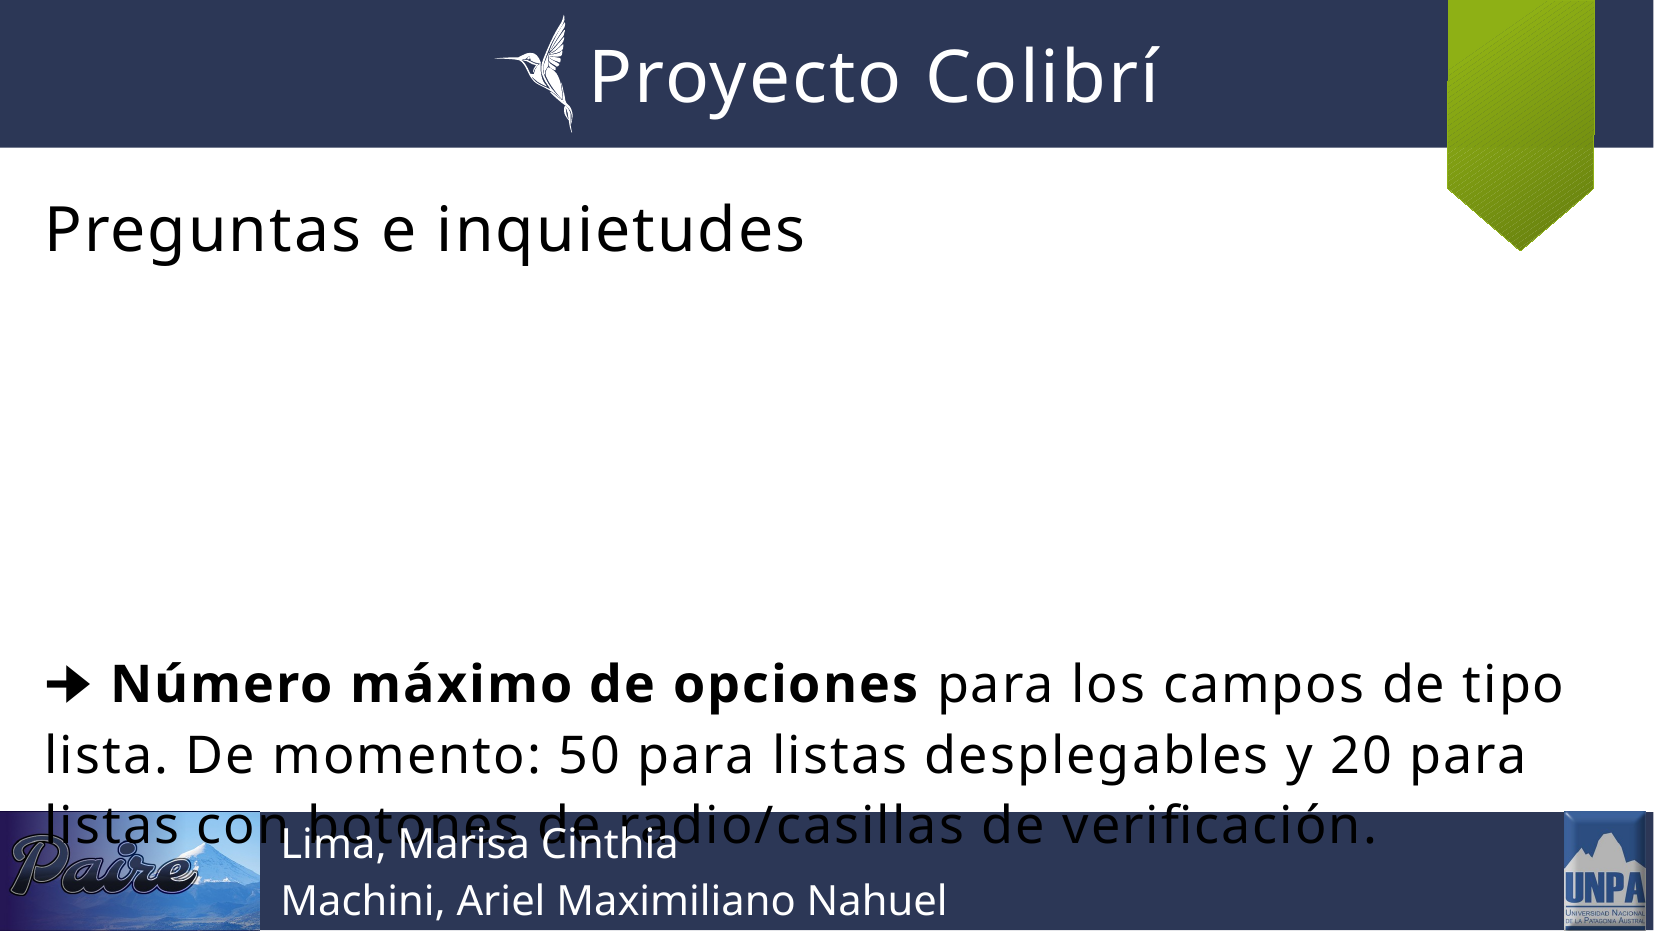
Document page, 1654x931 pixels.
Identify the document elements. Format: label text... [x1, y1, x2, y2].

picture [0, 811, 260, 931]
text_box Proyecto Colibrí [556, 20, 1192, 127]
text_box [1001, 812, 1564, 931]
text_box [260, 812, 265, 931]
text_box [1646, 812, 1654, 931]
text_box [0, 0, 1654, 177]
text_box Preguntas e inquietudes 🠊 Límite de creación de formularios y libertad de publicación: Reconsiderar. 🠊 Inclusión de CAPTCHAs para el envío de formularios. 🠊 ¿Existe algún formato a seguir para el envío de mensajes por correo? 🠊 Número máximo de opciones para los campos de tipo lista. De momento: 50 para listas desplegables y 20 para listas con botones de radio/casillas de verificación. [29, 177, 1625, 777]
picture [1564, 811, 1646, 931]
picture [494, 14, 573, 133]
text_box Lima, Marisa Cinthia Machini, Ariel Maximiliano Nahuel [265, 812, 1001, 931]
